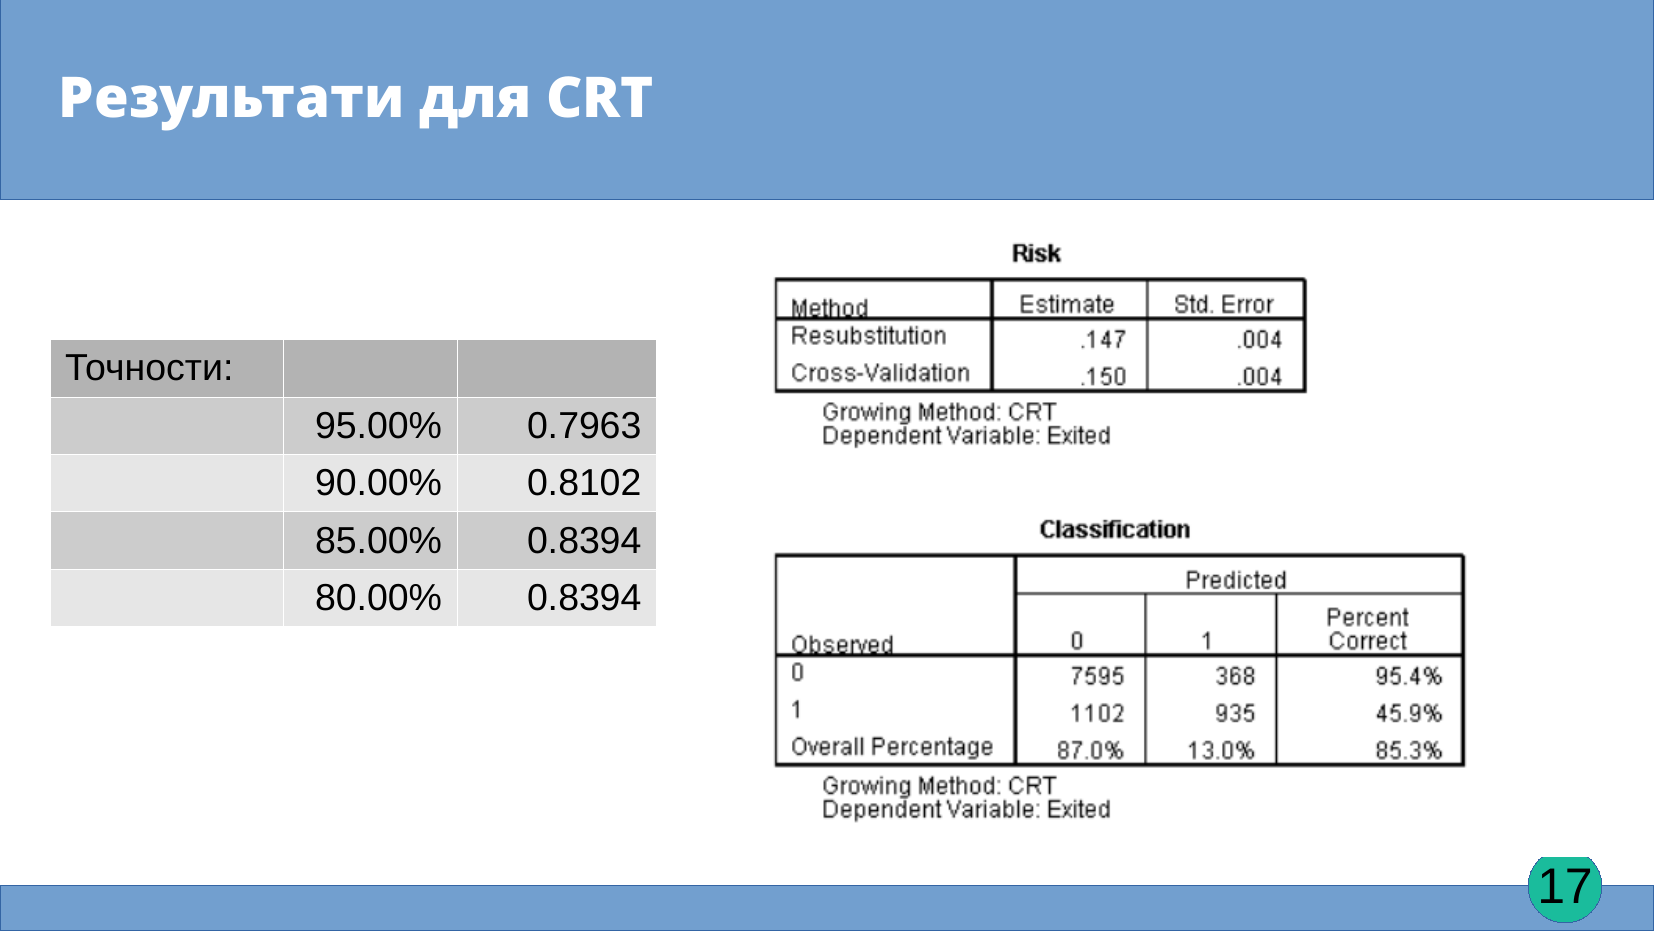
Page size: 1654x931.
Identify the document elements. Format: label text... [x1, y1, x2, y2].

table_cell [51, 398, 283, 454]
table_cell [51, 512, 283, 569]
table_header [458, 340, 656, 397]
table_cell [51, 455, 283, 511]
table_cell [51, 570, 283, 626]
table_cell 95.00% [284, 398, 457, 454]
title Результати для CRT [59, 37, 1595, 155]
picture [730, 218, 1595, 857]
table_cell 0.8102 [458, 455, 656, 511]
table_cell 90.00% [284, 455, 457, 511]
table_cell 85.00% [284, 512, 457, 569]
table_header [284, 340, 457, 397]
table_cell 0.8394 [458, 570, 656, 626]
table_header Точности: [51, 340, 283, 397]
table_cell 0.7963 [458, 398, 656, 454]
table_cell 0.8394 [458, 512, 656, 569]
table_cell 80.00% [284, 570, 457, 626]
